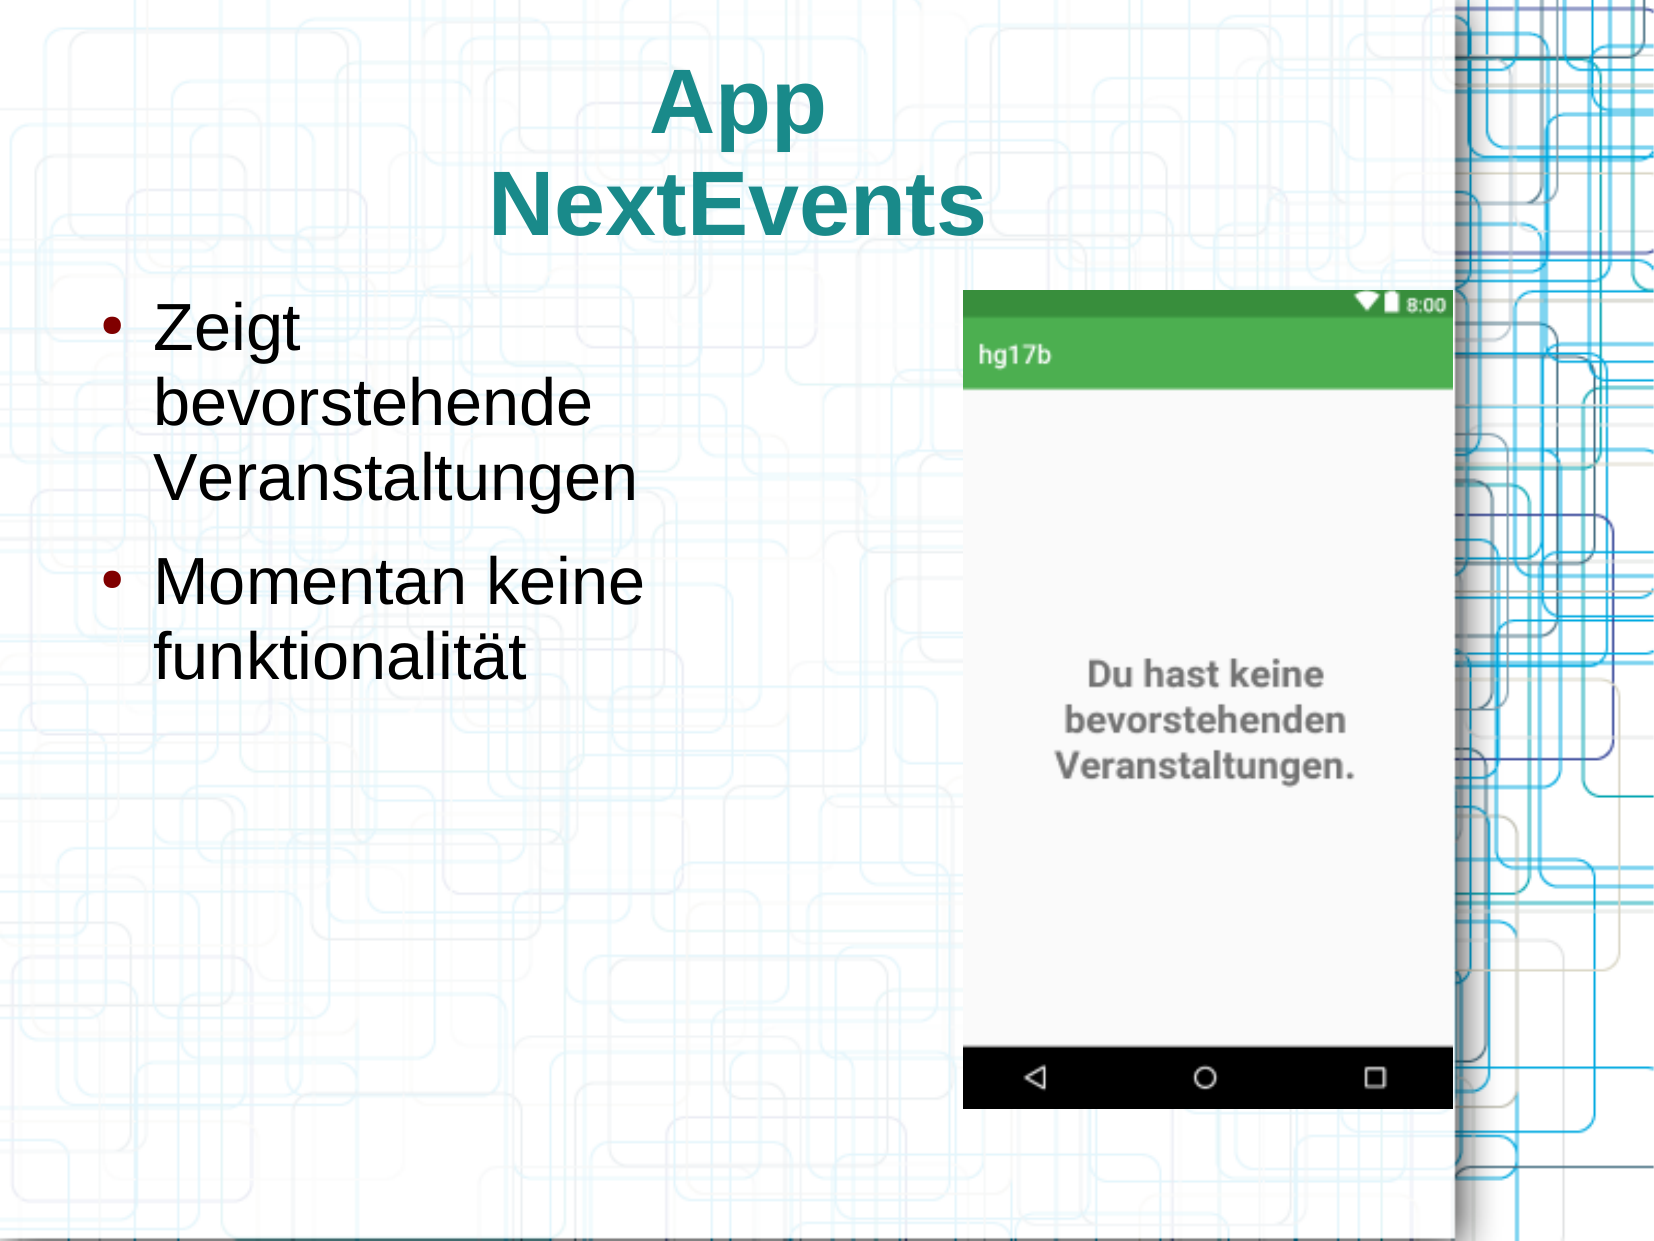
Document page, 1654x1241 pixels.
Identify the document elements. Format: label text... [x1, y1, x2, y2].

title App NextEvents [59, 49, 1418, 257]
list Zeigt bevorstehende Veranstaltungen Momentan keine funktionalität [82, 290, 734, 1109]
picture [0, 0, 1654, 1241]
